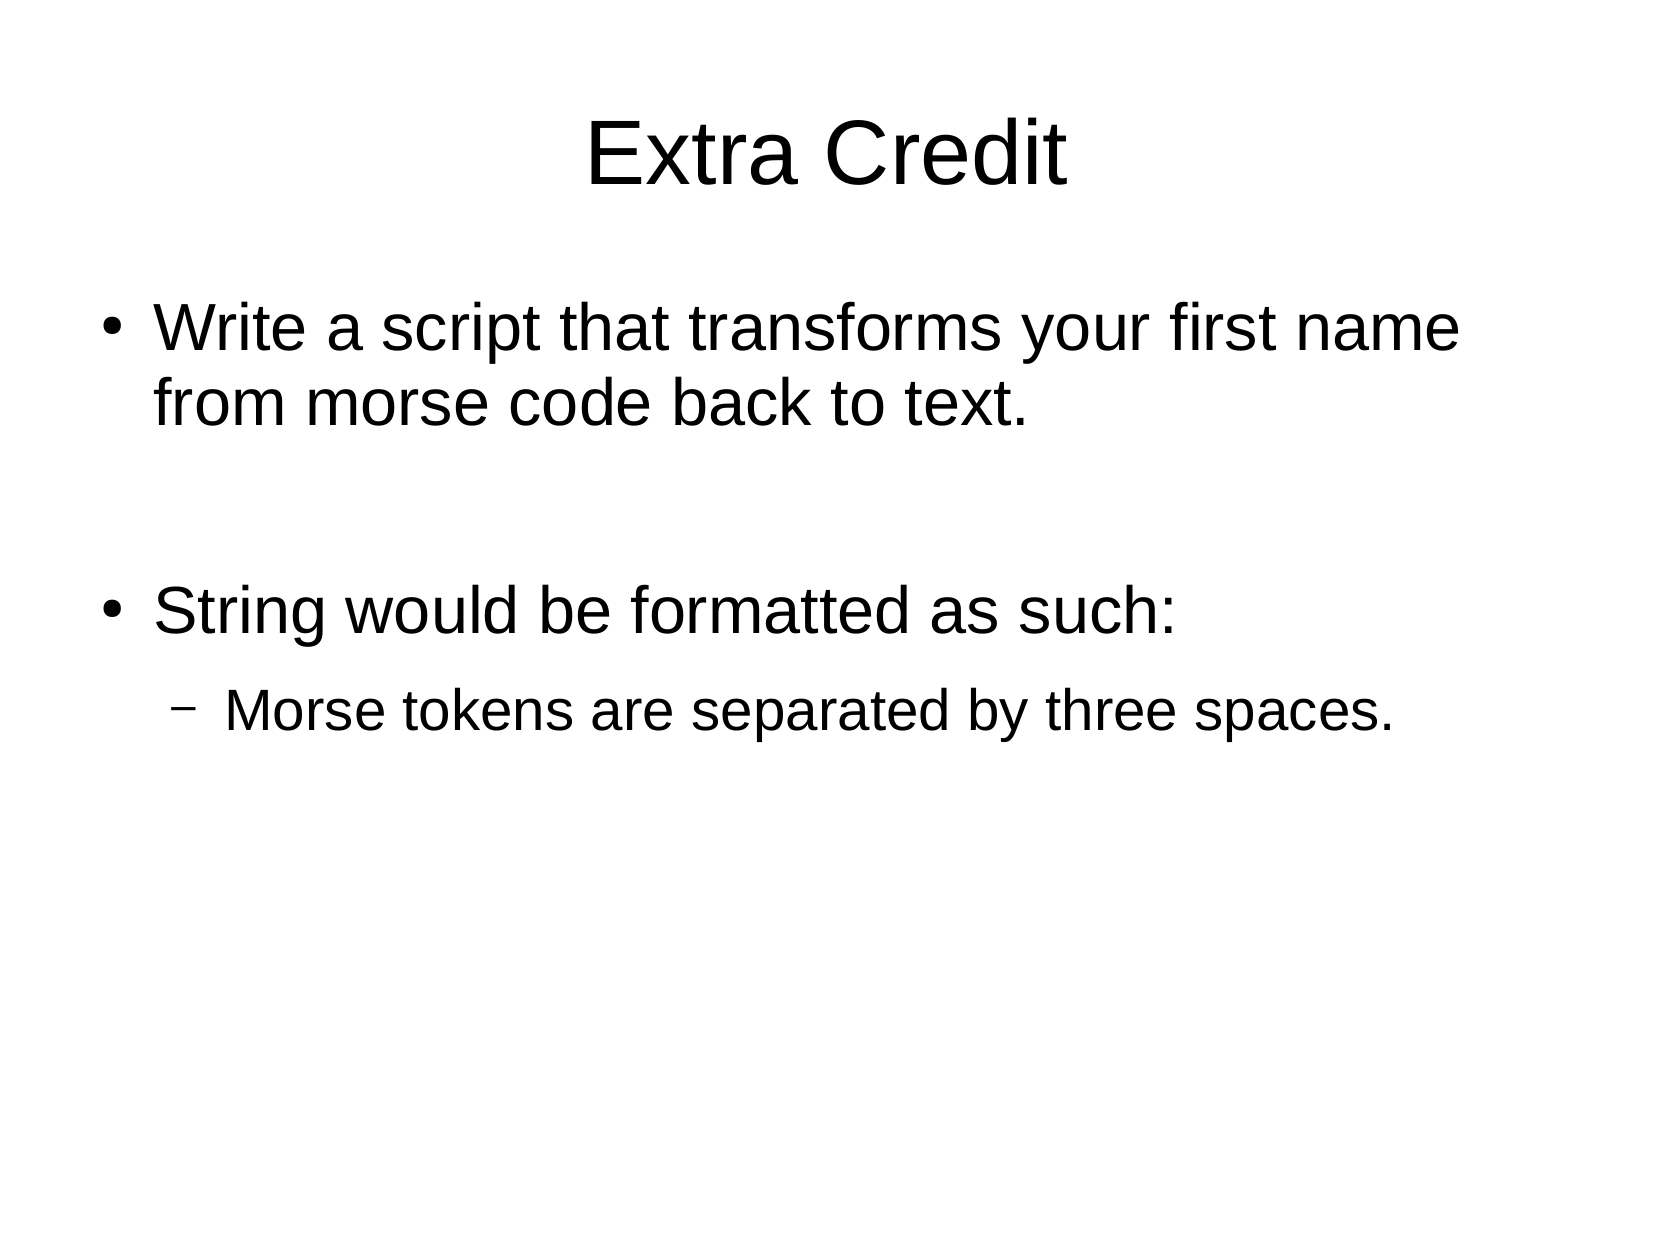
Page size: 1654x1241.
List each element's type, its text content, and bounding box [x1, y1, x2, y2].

list Write a script that transforms your first name from morse code back to text. String would be formatted as such: Morse tokens are separated by three spaces. [82, 290, 1571, 1010]
title Extra Credit [82, 49, 1571, 257]
